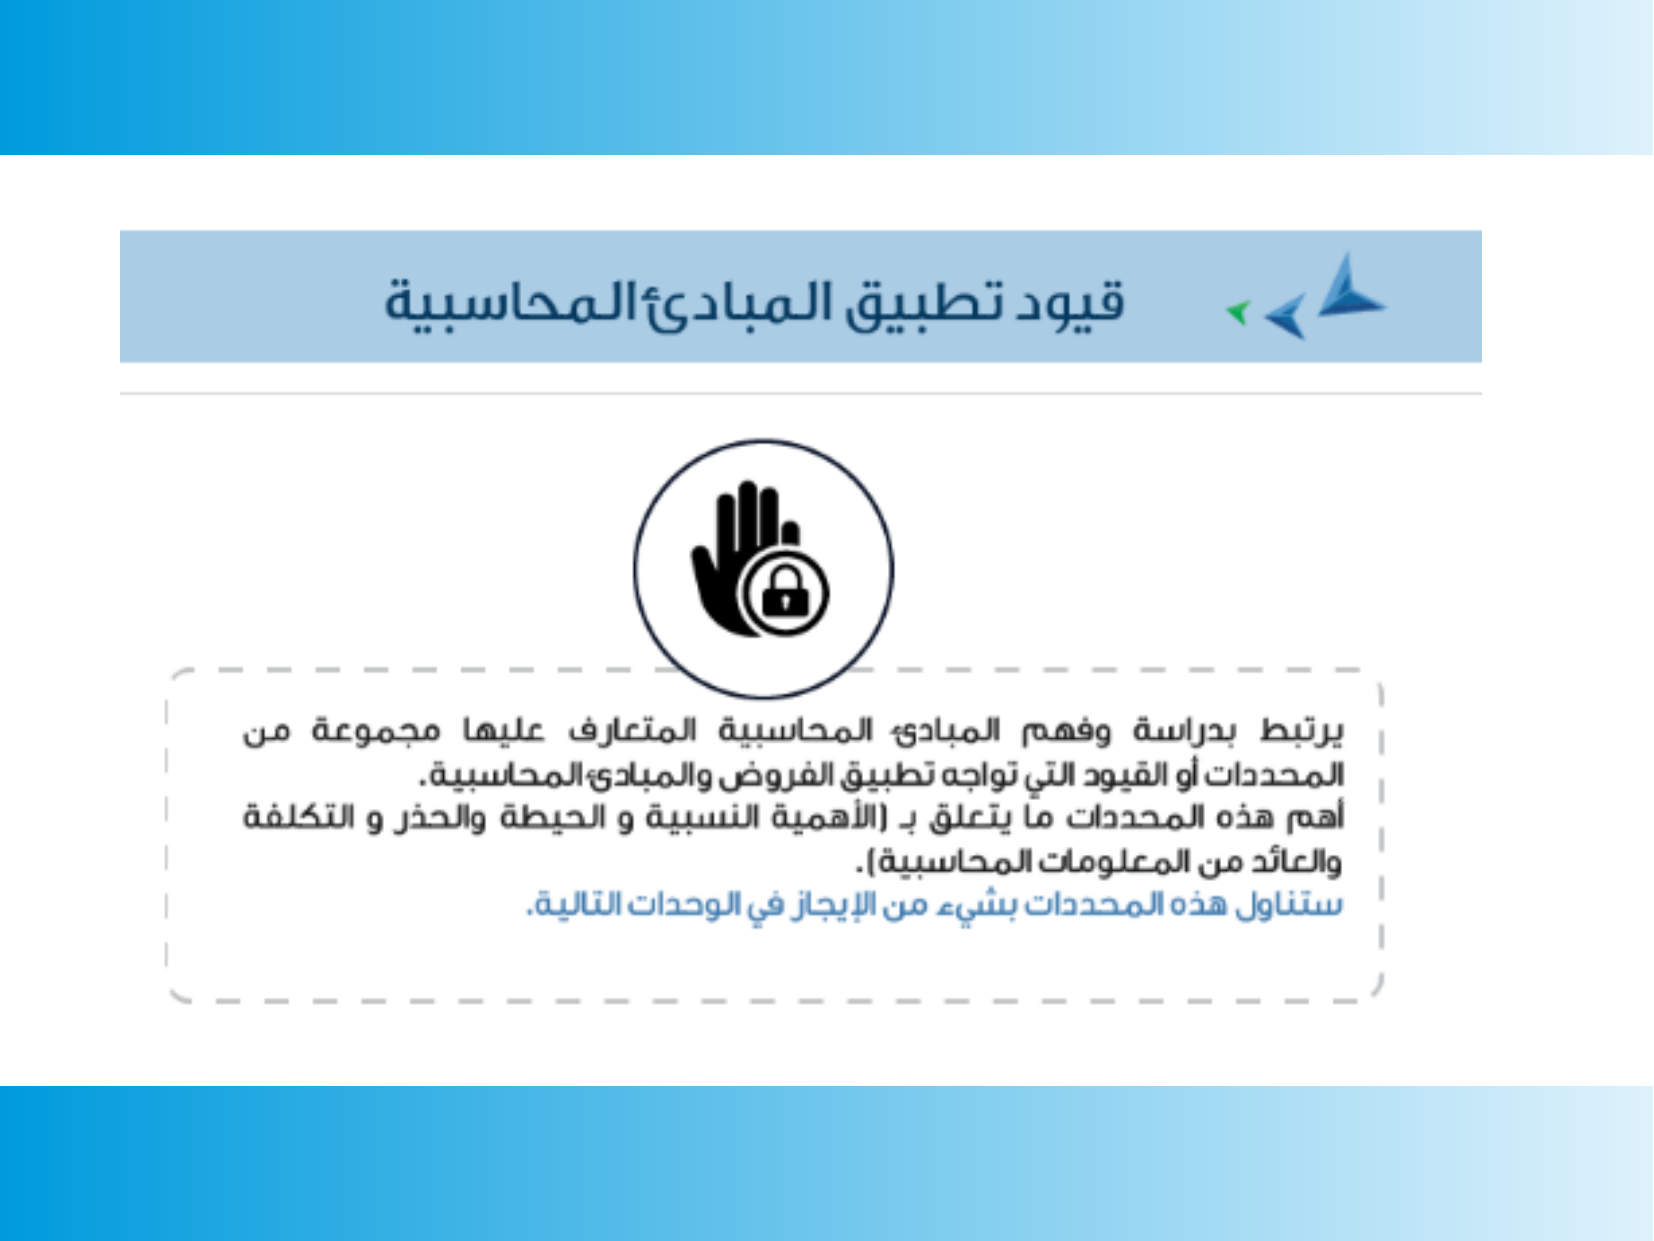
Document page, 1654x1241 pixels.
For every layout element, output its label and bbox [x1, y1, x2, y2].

picture [120, 164, 1482, 1021]
